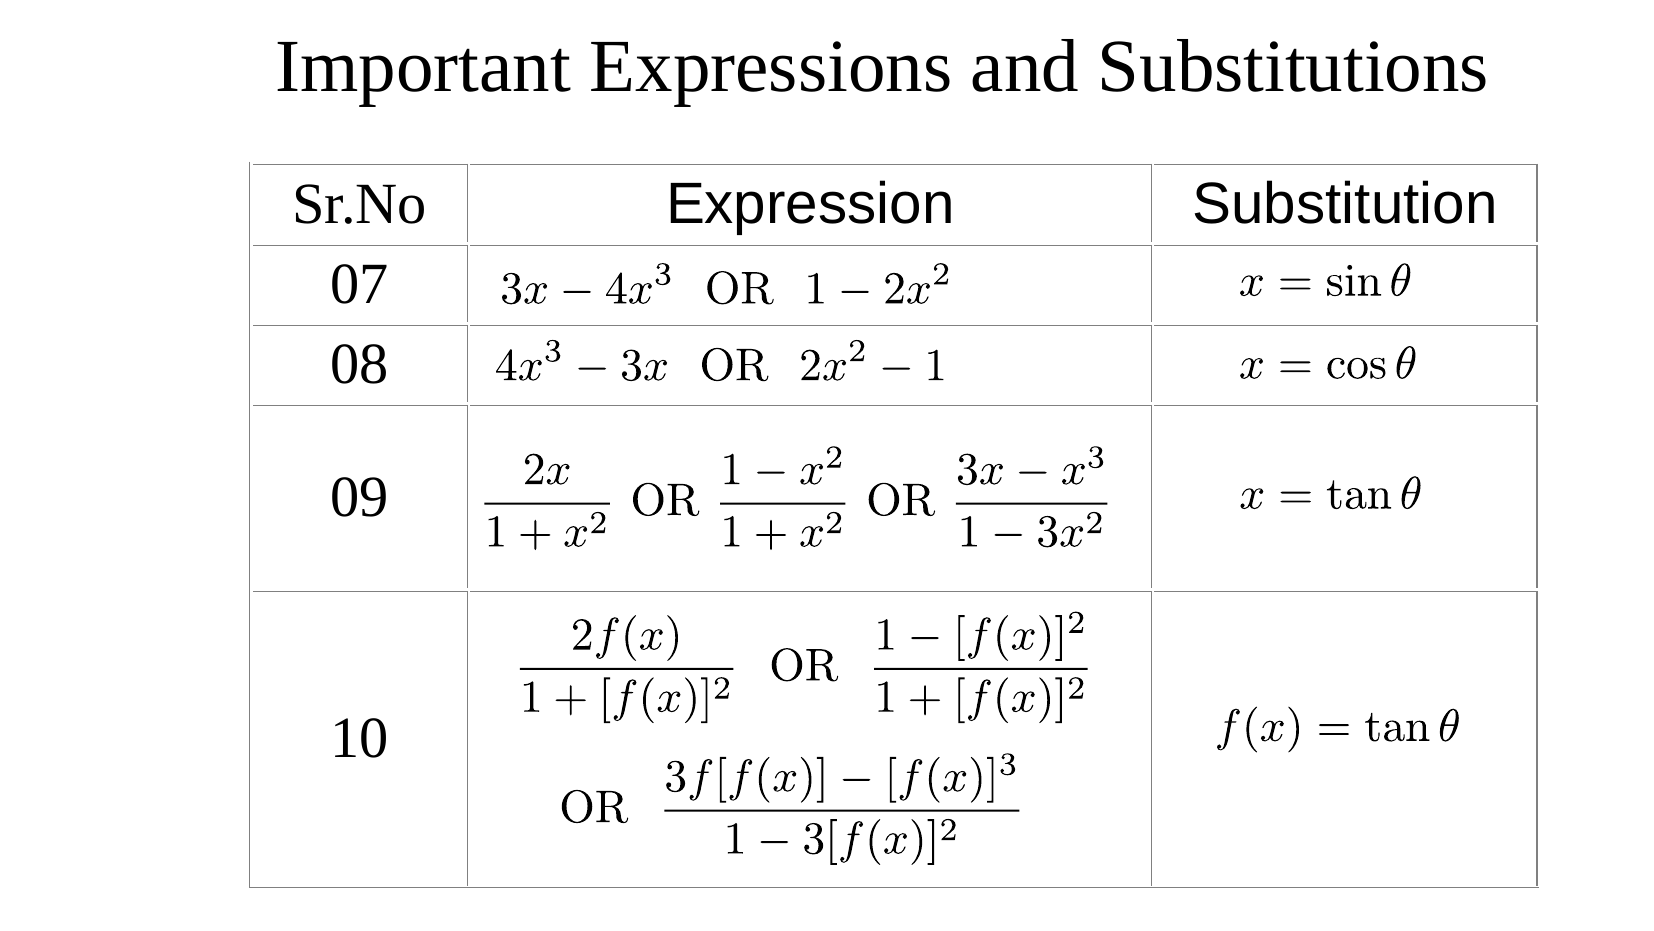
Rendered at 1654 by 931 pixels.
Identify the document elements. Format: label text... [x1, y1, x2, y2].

text_box [1240, 346, 1416, 379]
table_cell 10 [253, 592, 467, 884]
table_header Substitution [1154, 165, 1536, 242]
text_box [484, 446, 1108, 551]
text_box [502, 263, 949, 305]
text_box [1240, 476, 1421, 510]
table_cell [1154, 592, 1536, 884]
table_header Sr.No [253, 165, 467, 242]
table_cell [1154, 406, 1536, 588]
text_box [1216, 706, 1459, 753]
text_box [496, 339, 944, 382]
table_cell [470, 246, 1151, 322]
table_cell [470, 592, 1151, 884]
title Important Expressions and Substitutions [82, 24, 1571, 107]
table_cell 09 [253, 406, 467, 588]
table_cell 07 [253, 246, 467, 322]
table_cell [1154, 326, 1536, 402]
table_cell [470, 326, 1151, 402]
text_box [1240, 263, 1411, 297]
text_box [519, 611, 1088, 724]
table_header Expression [470, 165, 1151, 242]
text_box [561, 753, 1020, 865]
table_cell [1154, 246, 1536, 322]
table_cell 08 [253, 326, 467, 402]
title [47, 107, 1607, 910]
table_cell [470, 406, 1151, 588]
